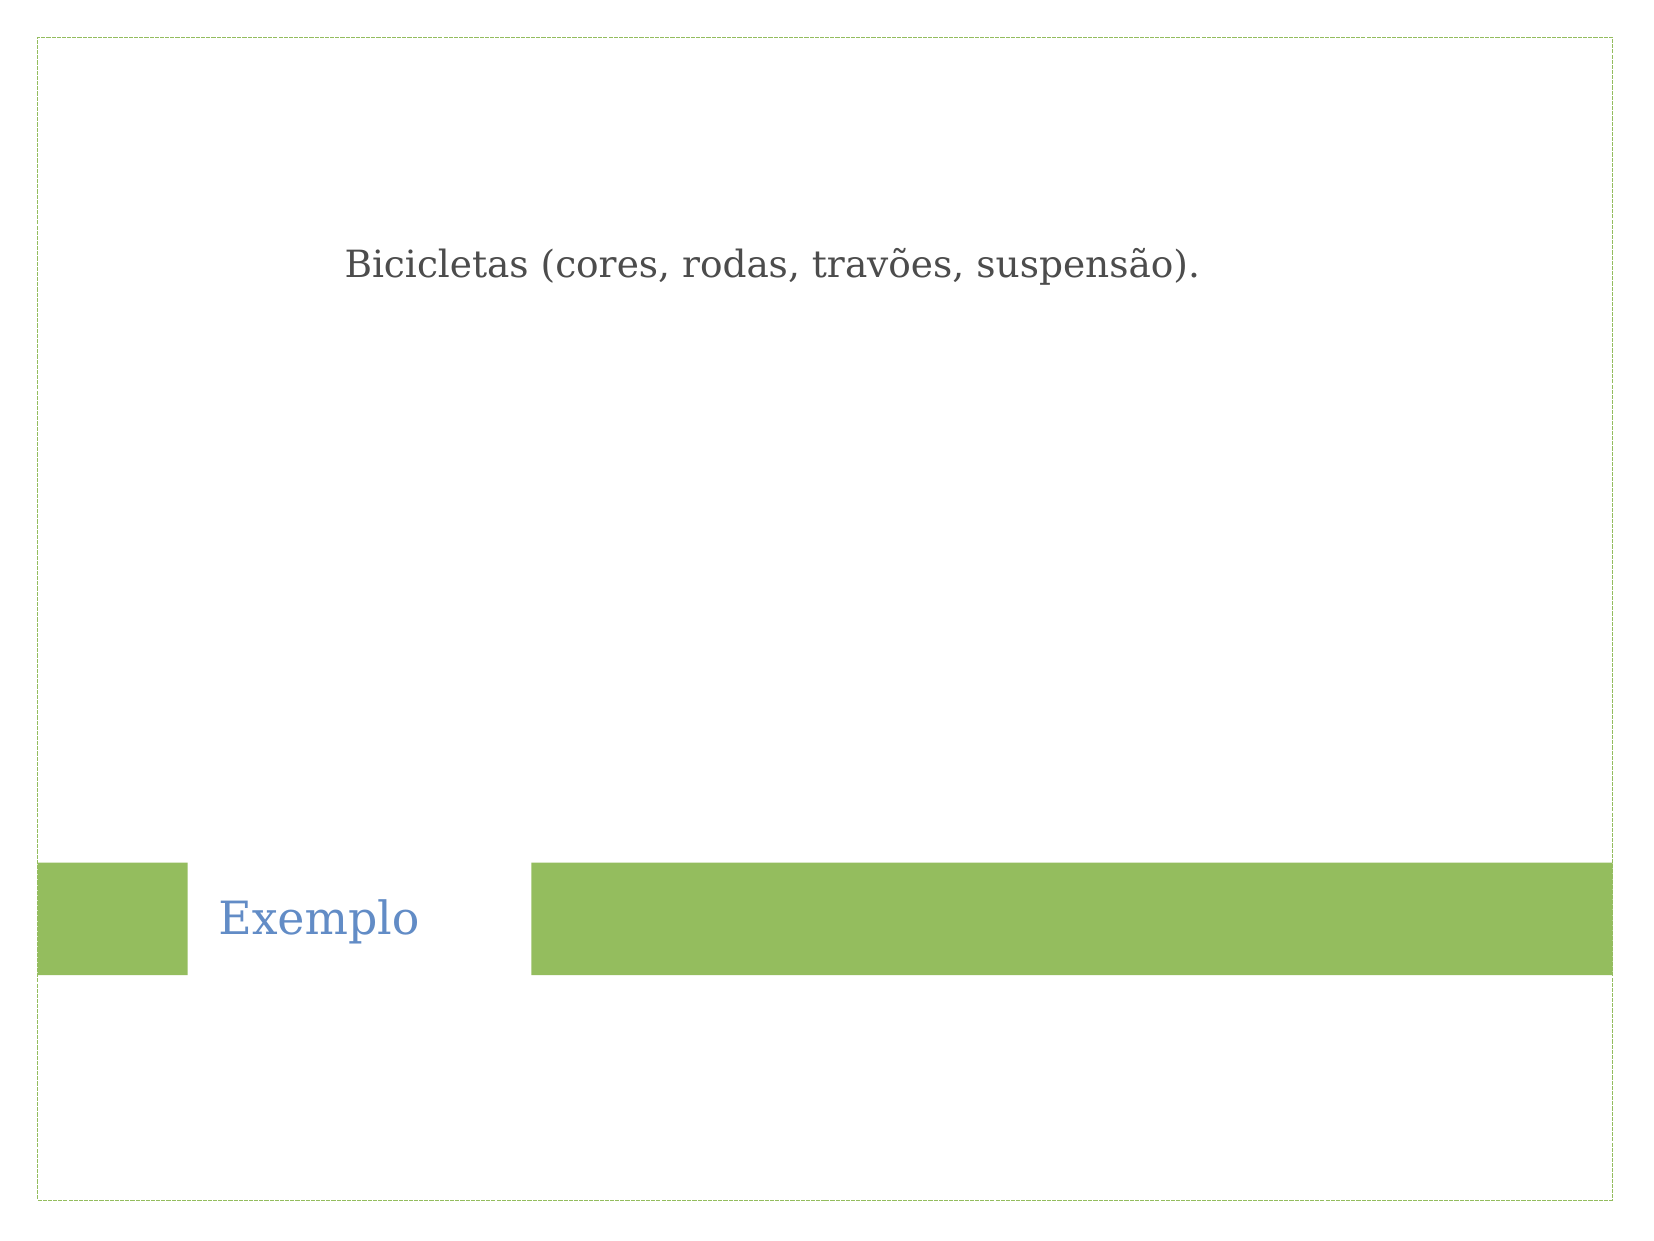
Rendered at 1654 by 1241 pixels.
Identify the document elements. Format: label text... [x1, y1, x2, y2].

text_box [37, 862, 188, 976]
text_box Bicicletas (cores, rodas, travões, suspensão). [329, 213, 1418, 739]
text_box Exemplo [203, 884, 435, 953]
text_box [531, 862, 1613, 976]
